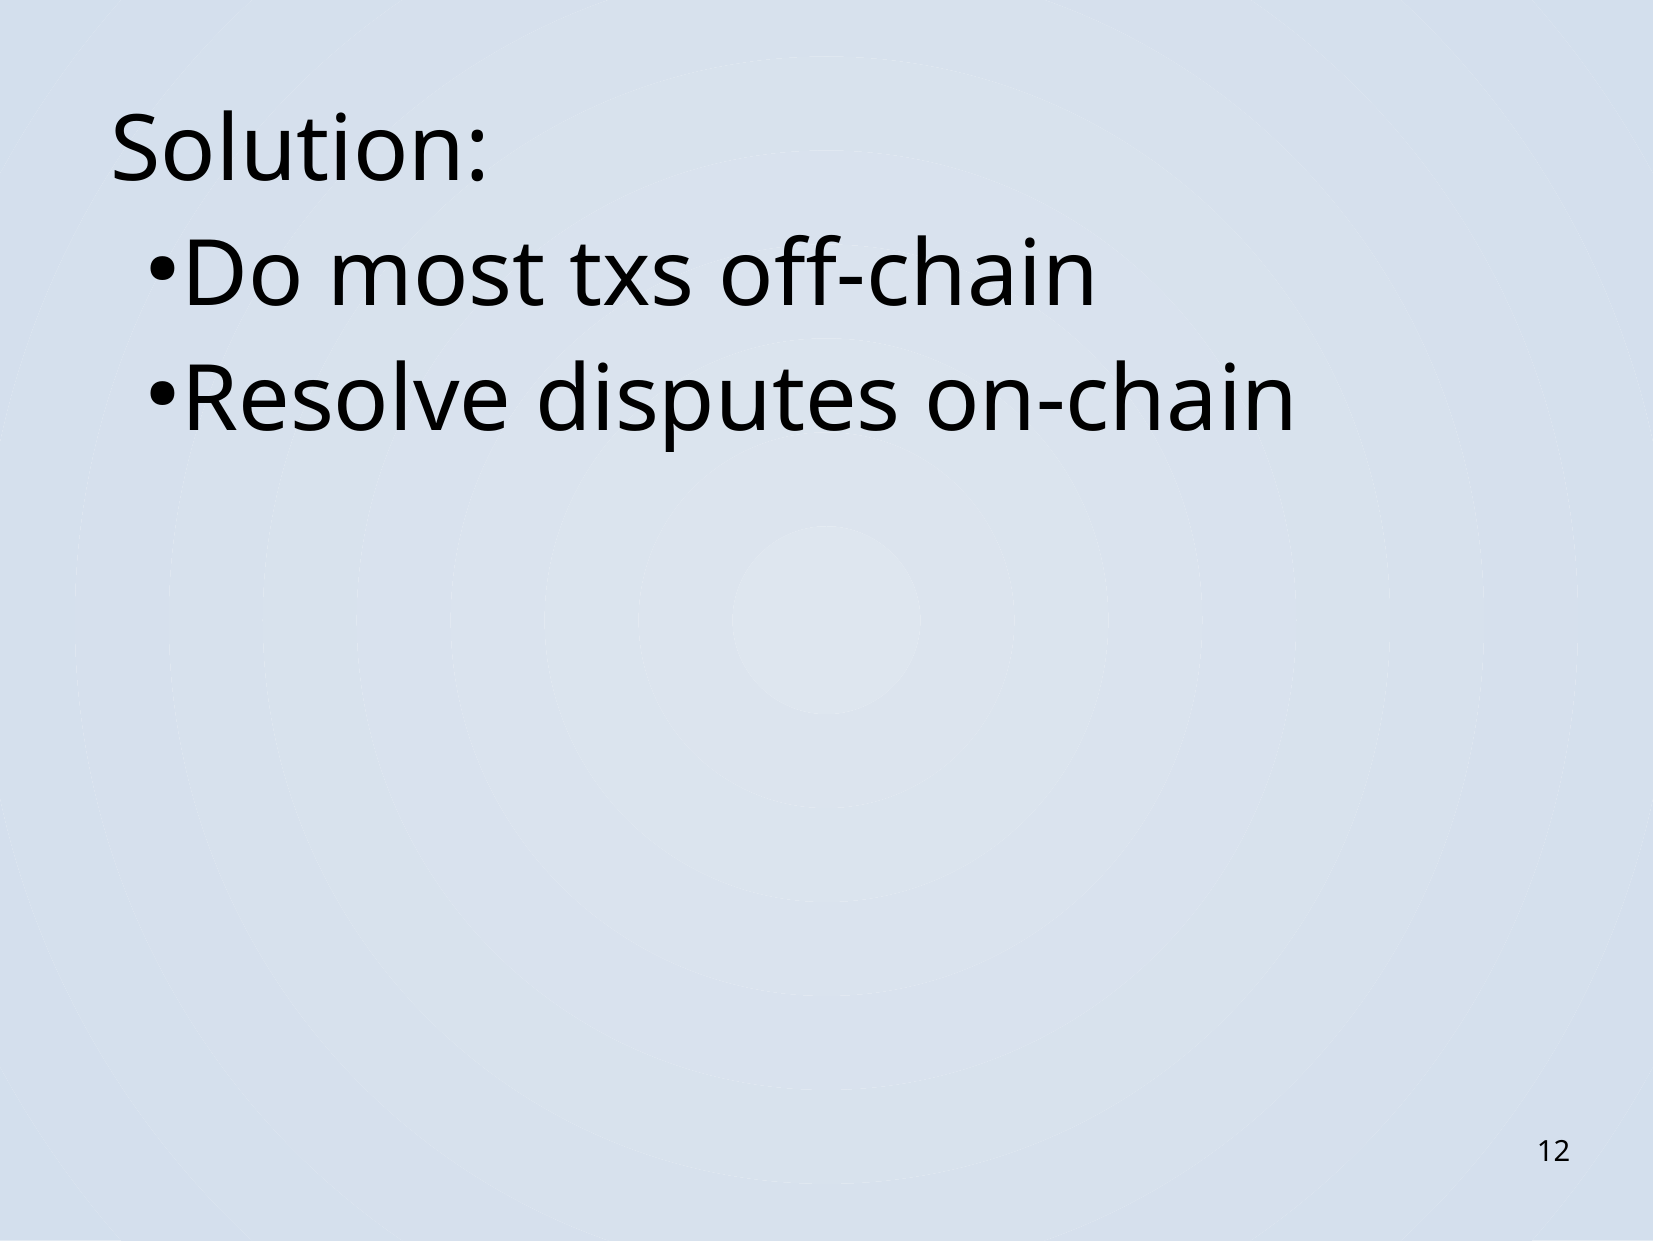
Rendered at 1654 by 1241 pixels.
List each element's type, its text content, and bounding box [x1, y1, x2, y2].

text_box Solution: Do most txs off-chain Resolve disputes on-chain [95, 75, 1443, 412]
